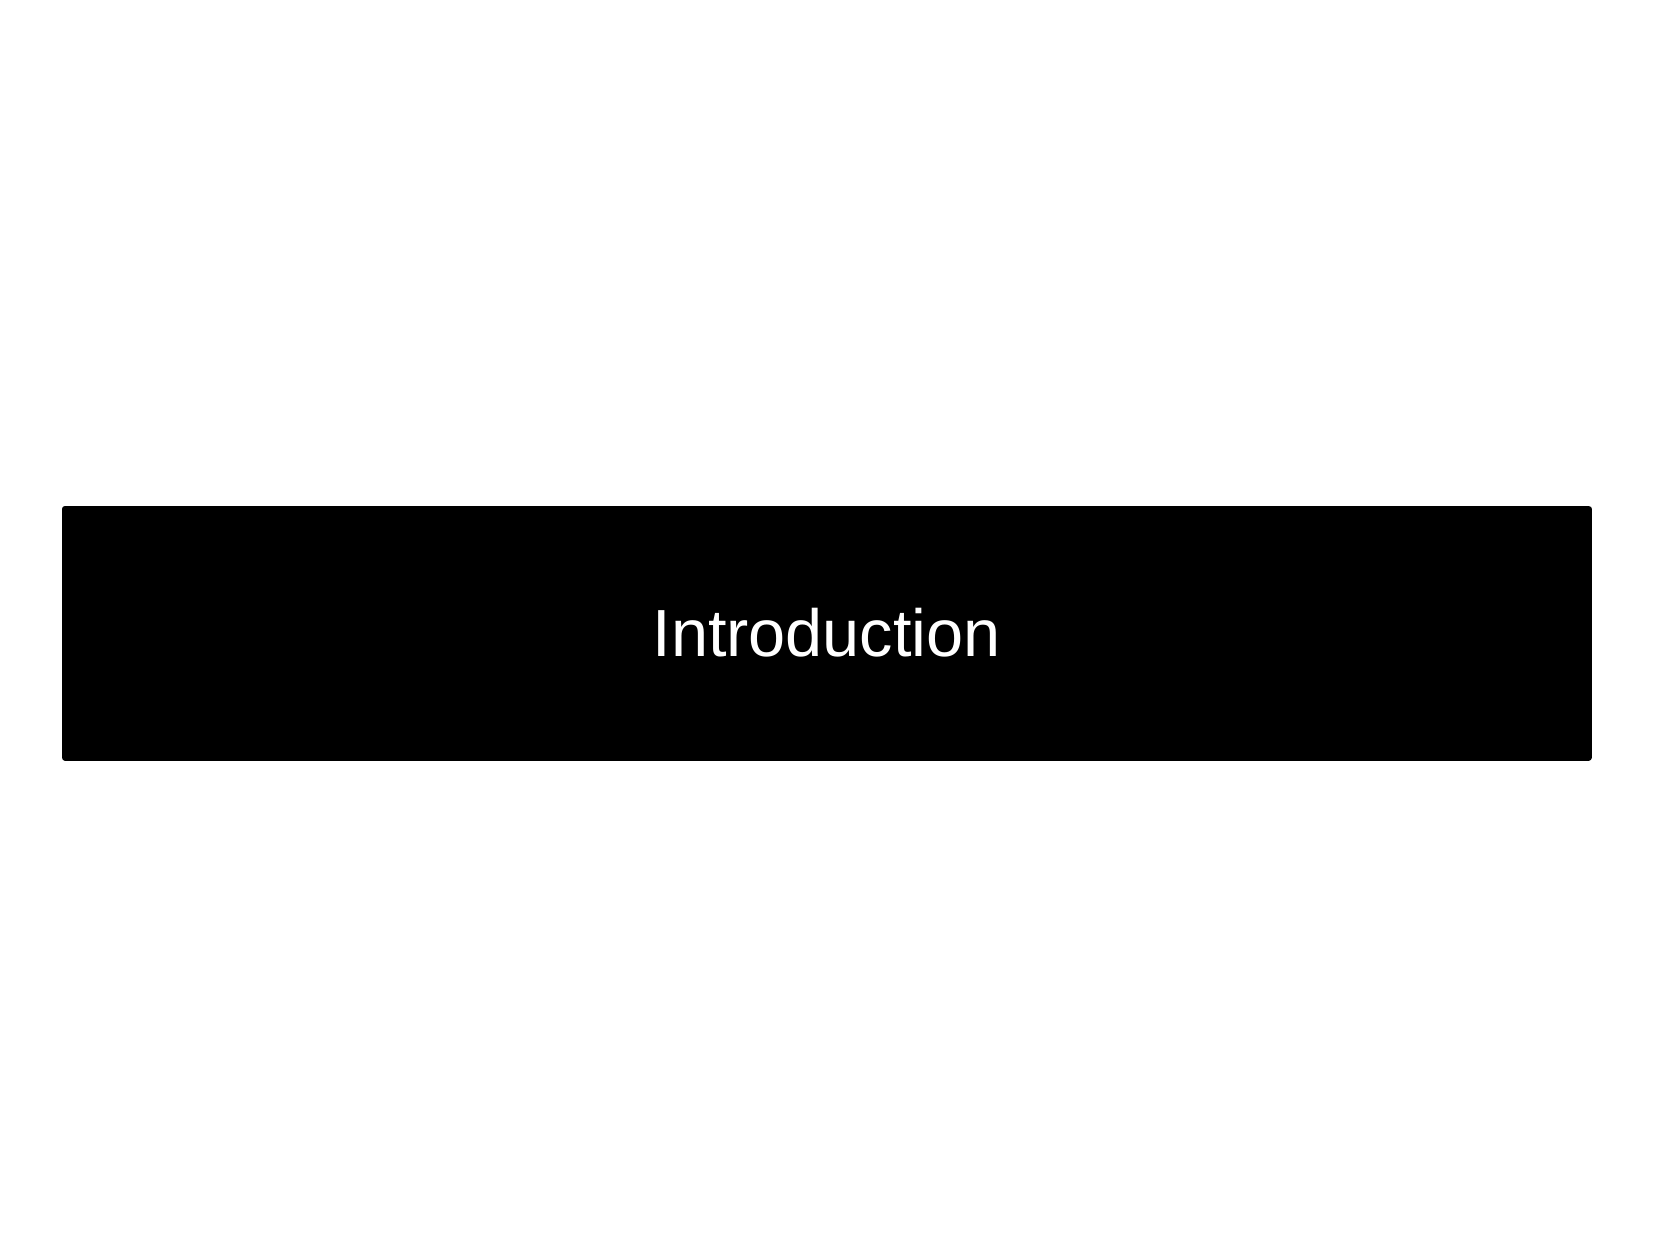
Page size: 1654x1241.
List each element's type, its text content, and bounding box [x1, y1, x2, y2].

subtitle Introduction [64, 508, 1589, 758]
